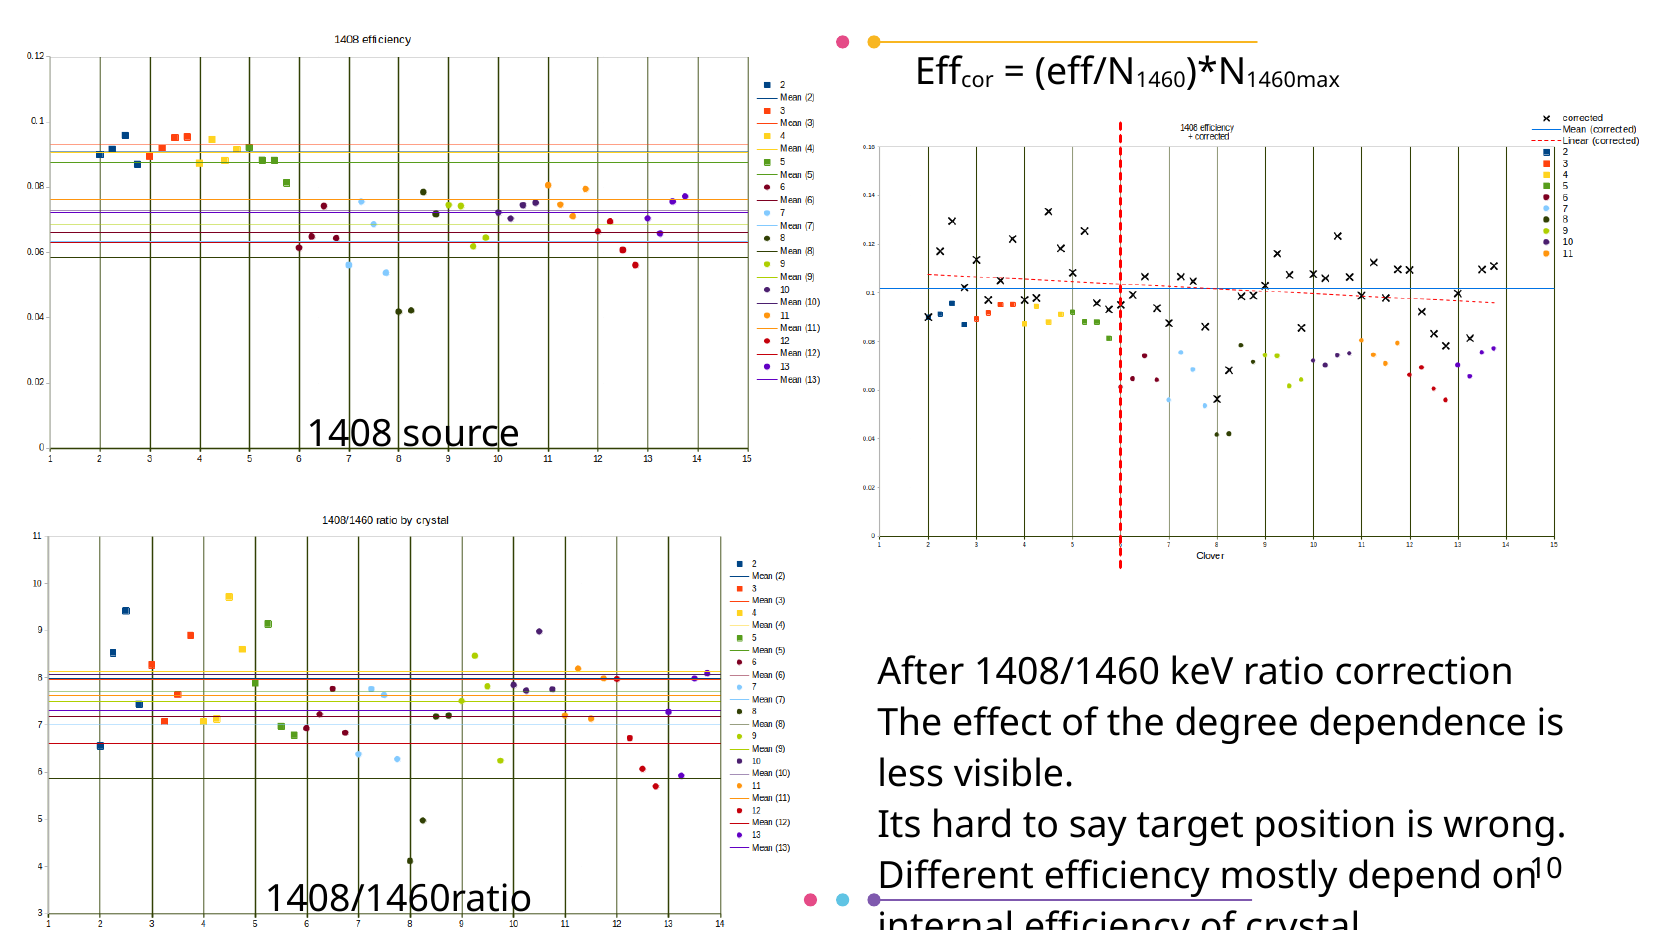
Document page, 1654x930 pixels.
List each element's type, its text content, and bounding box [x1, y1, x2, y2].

text_box After 1408/1460 keV ratio correction The effect of the degree dependence is less visible. Its hard to say target position is wrong. Different efficiency mostly depend on internal efficiency of crystal. [862, 637, 1651, 914]
picture [0, 0, 828, 465]
picture [830, 112, 1653, 575]
text_box Effcor = (eff/N1460)*N1460max [900, 37, 1538, 113]
picture [0, 481, 798, 930]
